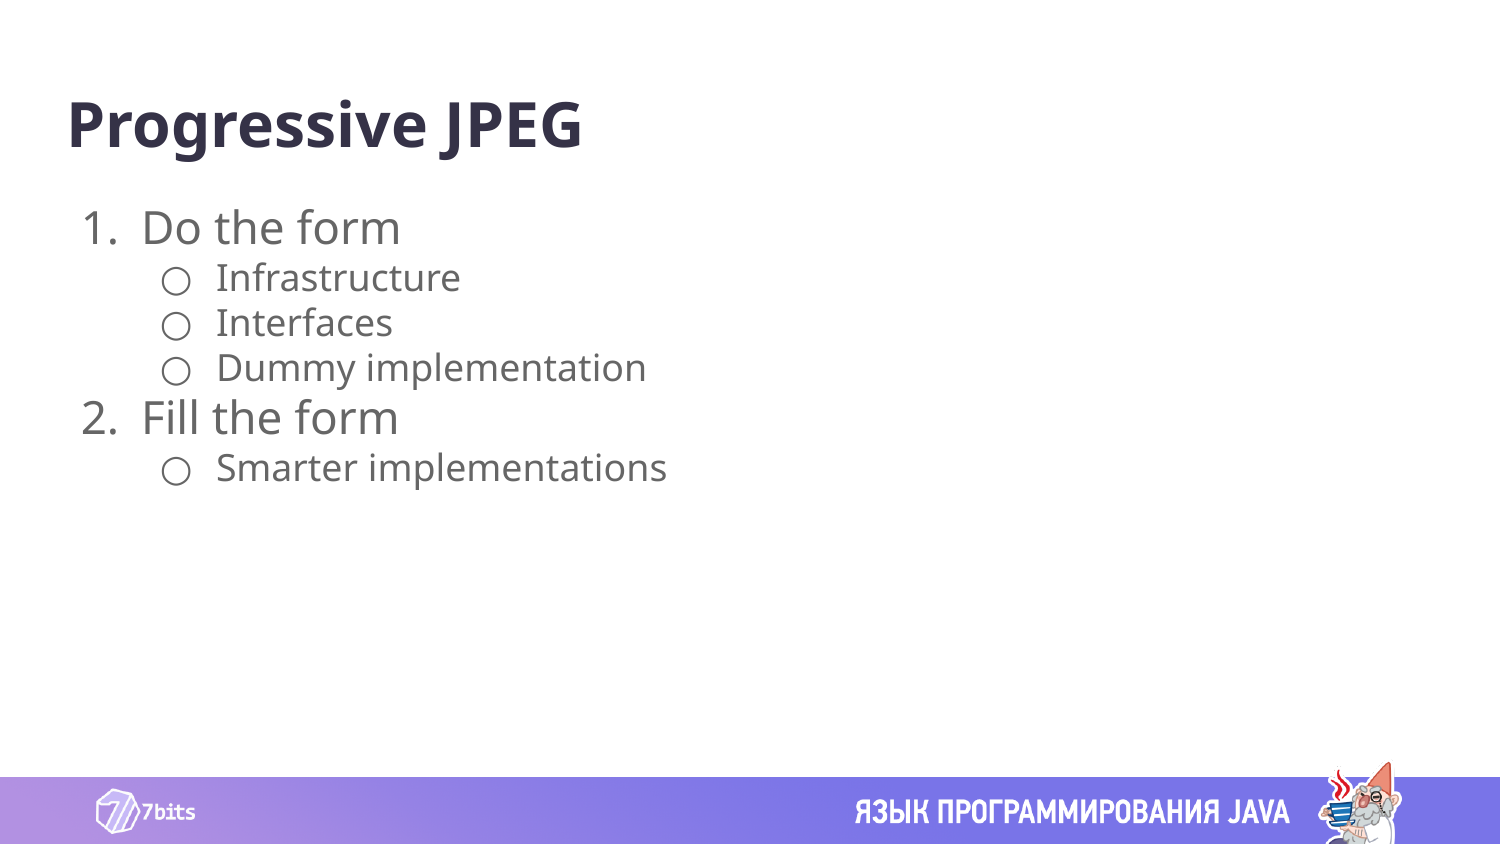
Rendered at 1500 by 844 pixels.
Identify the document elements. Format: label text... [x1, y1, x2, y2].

list Do the form Infrastructure Interfaces Dummy implementation Fill the form Smarter implementations [51, 184, 1449, 745]
title Progressive JPEG [51, 69, 1449, 164]
picture [0, 717, 1500, 844]
